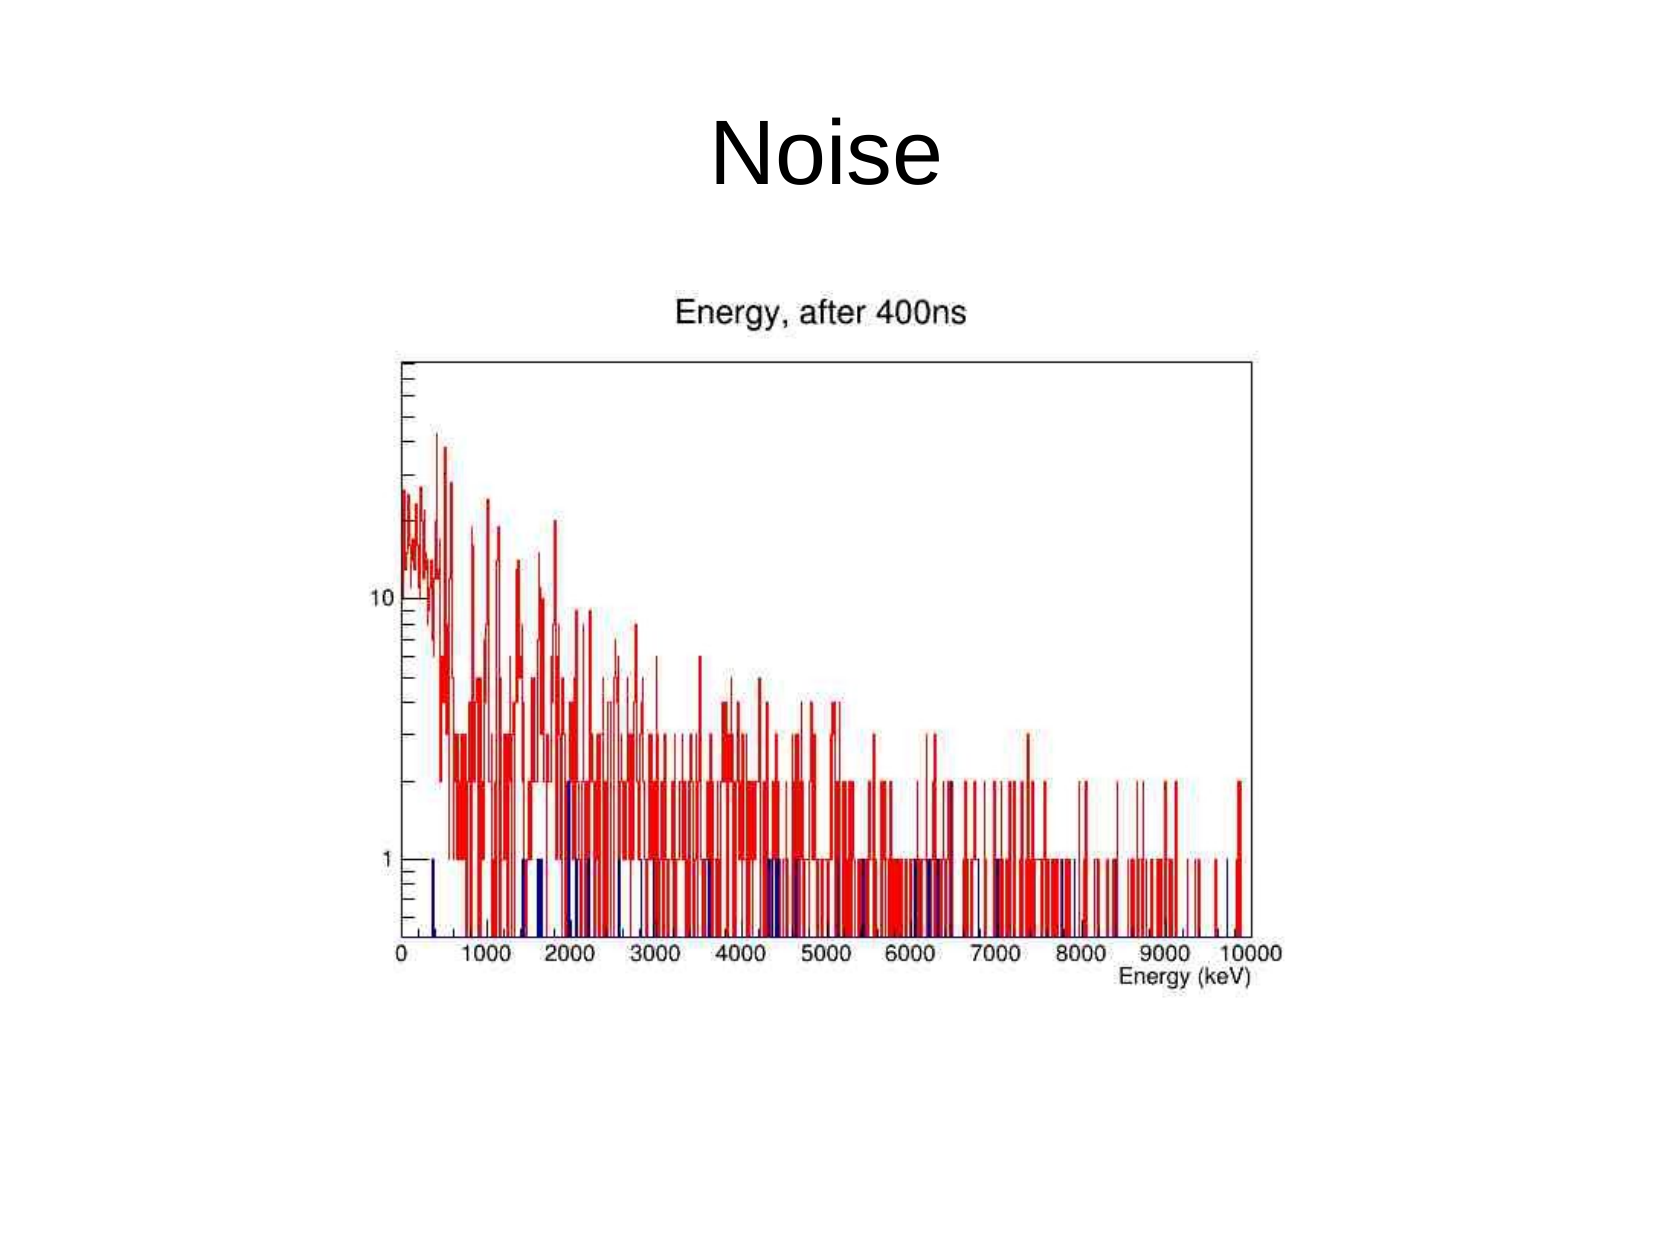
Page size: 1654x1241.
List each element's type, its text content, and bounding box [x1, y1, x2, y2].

title Noise [82, 49, 1571, 257]
picture [296, 290, 1358, 1010]
